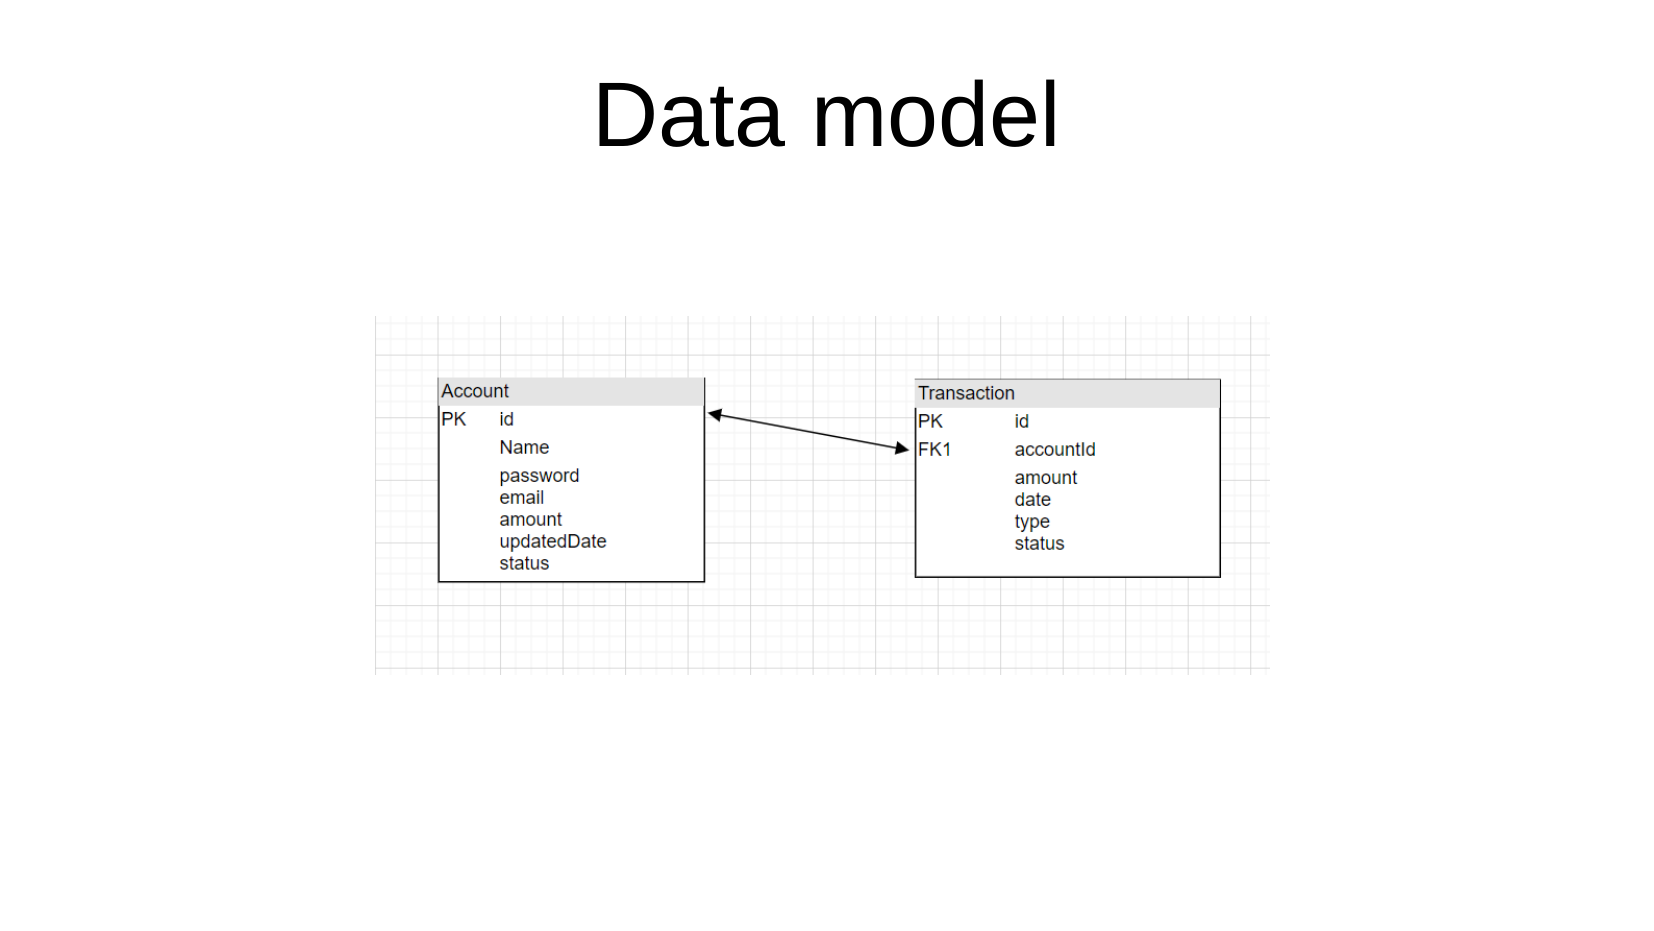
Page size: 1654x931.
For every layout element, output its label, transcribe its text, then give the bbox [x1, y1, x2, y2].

title Data model [82, 37, 1571, 193]
picture [375, 316, 1270, 676]
